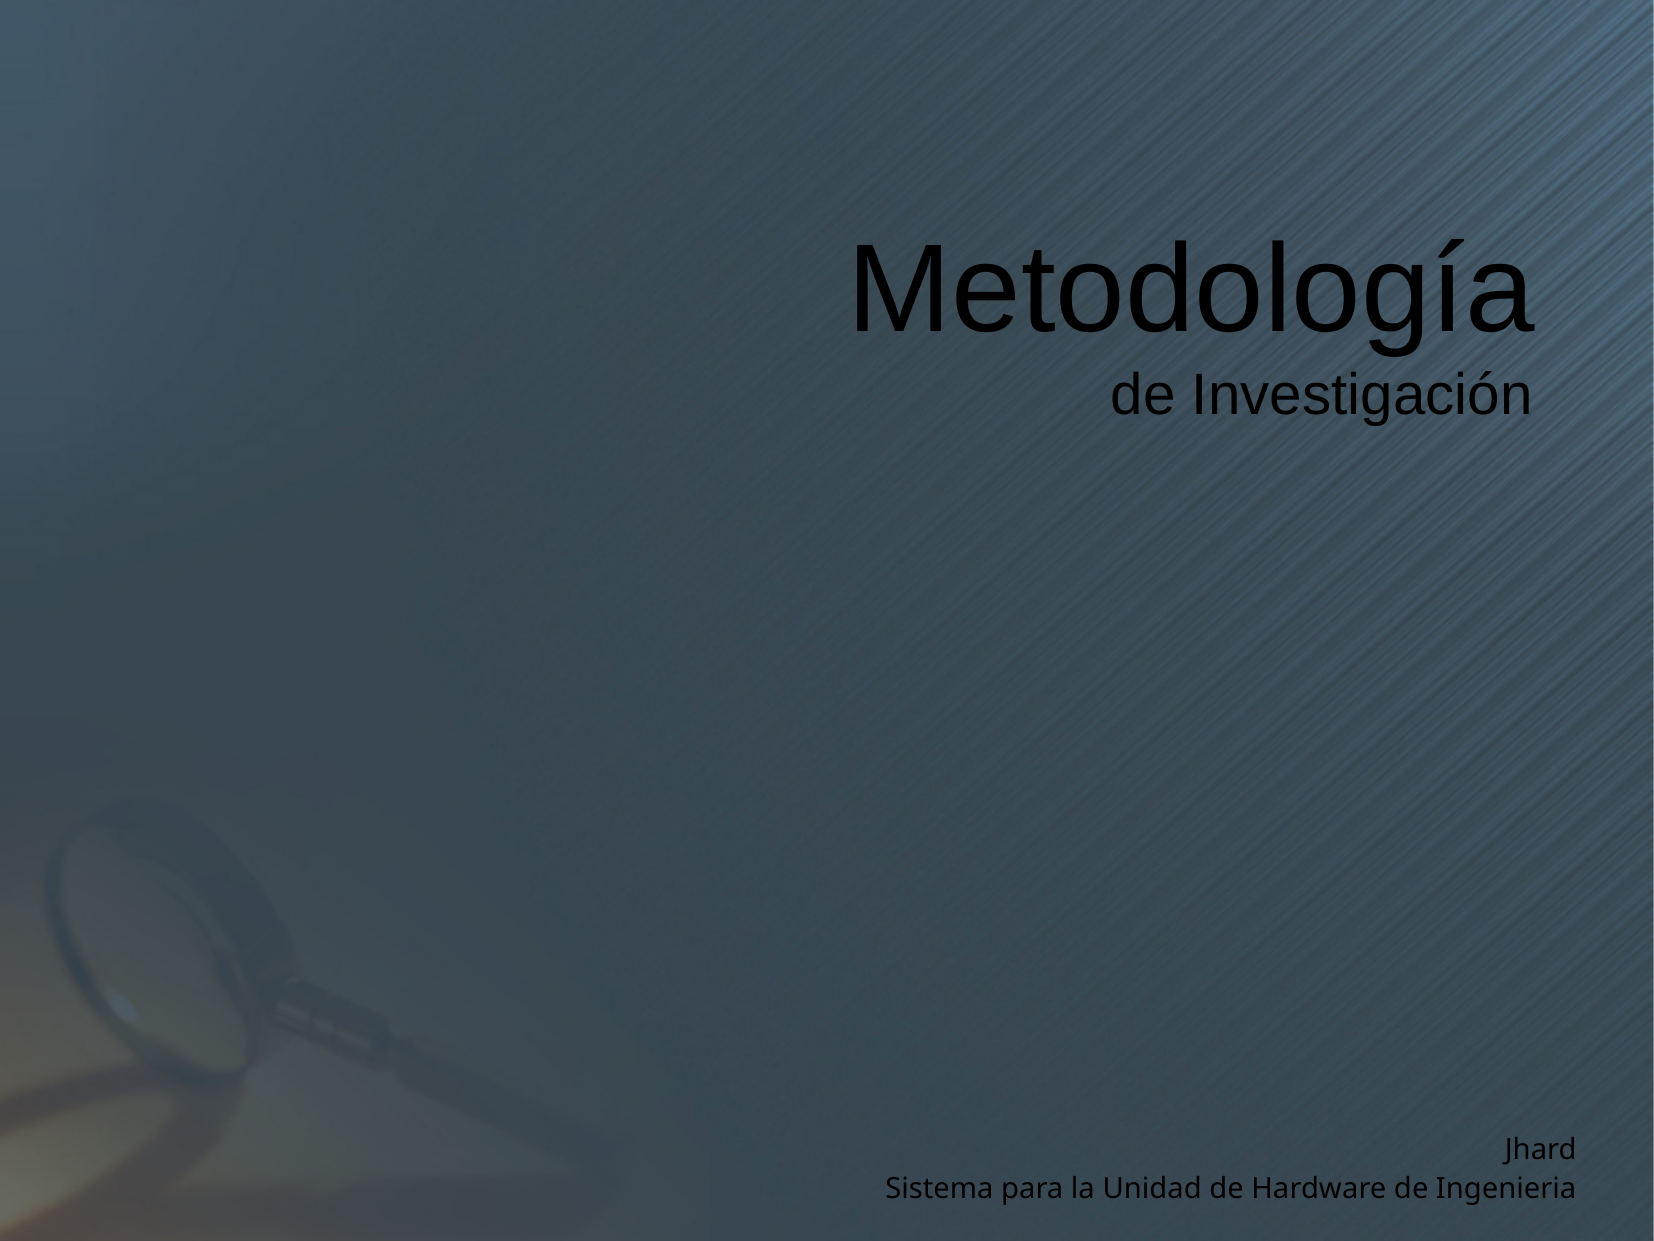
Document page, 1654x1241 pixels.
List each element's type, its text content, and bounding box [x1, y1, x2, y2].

text_box de Investigación [603, 354, 1548, 435]
title Metodología [295, 191, 1536, 384]
picture [0, 0, 1654, 1241]
